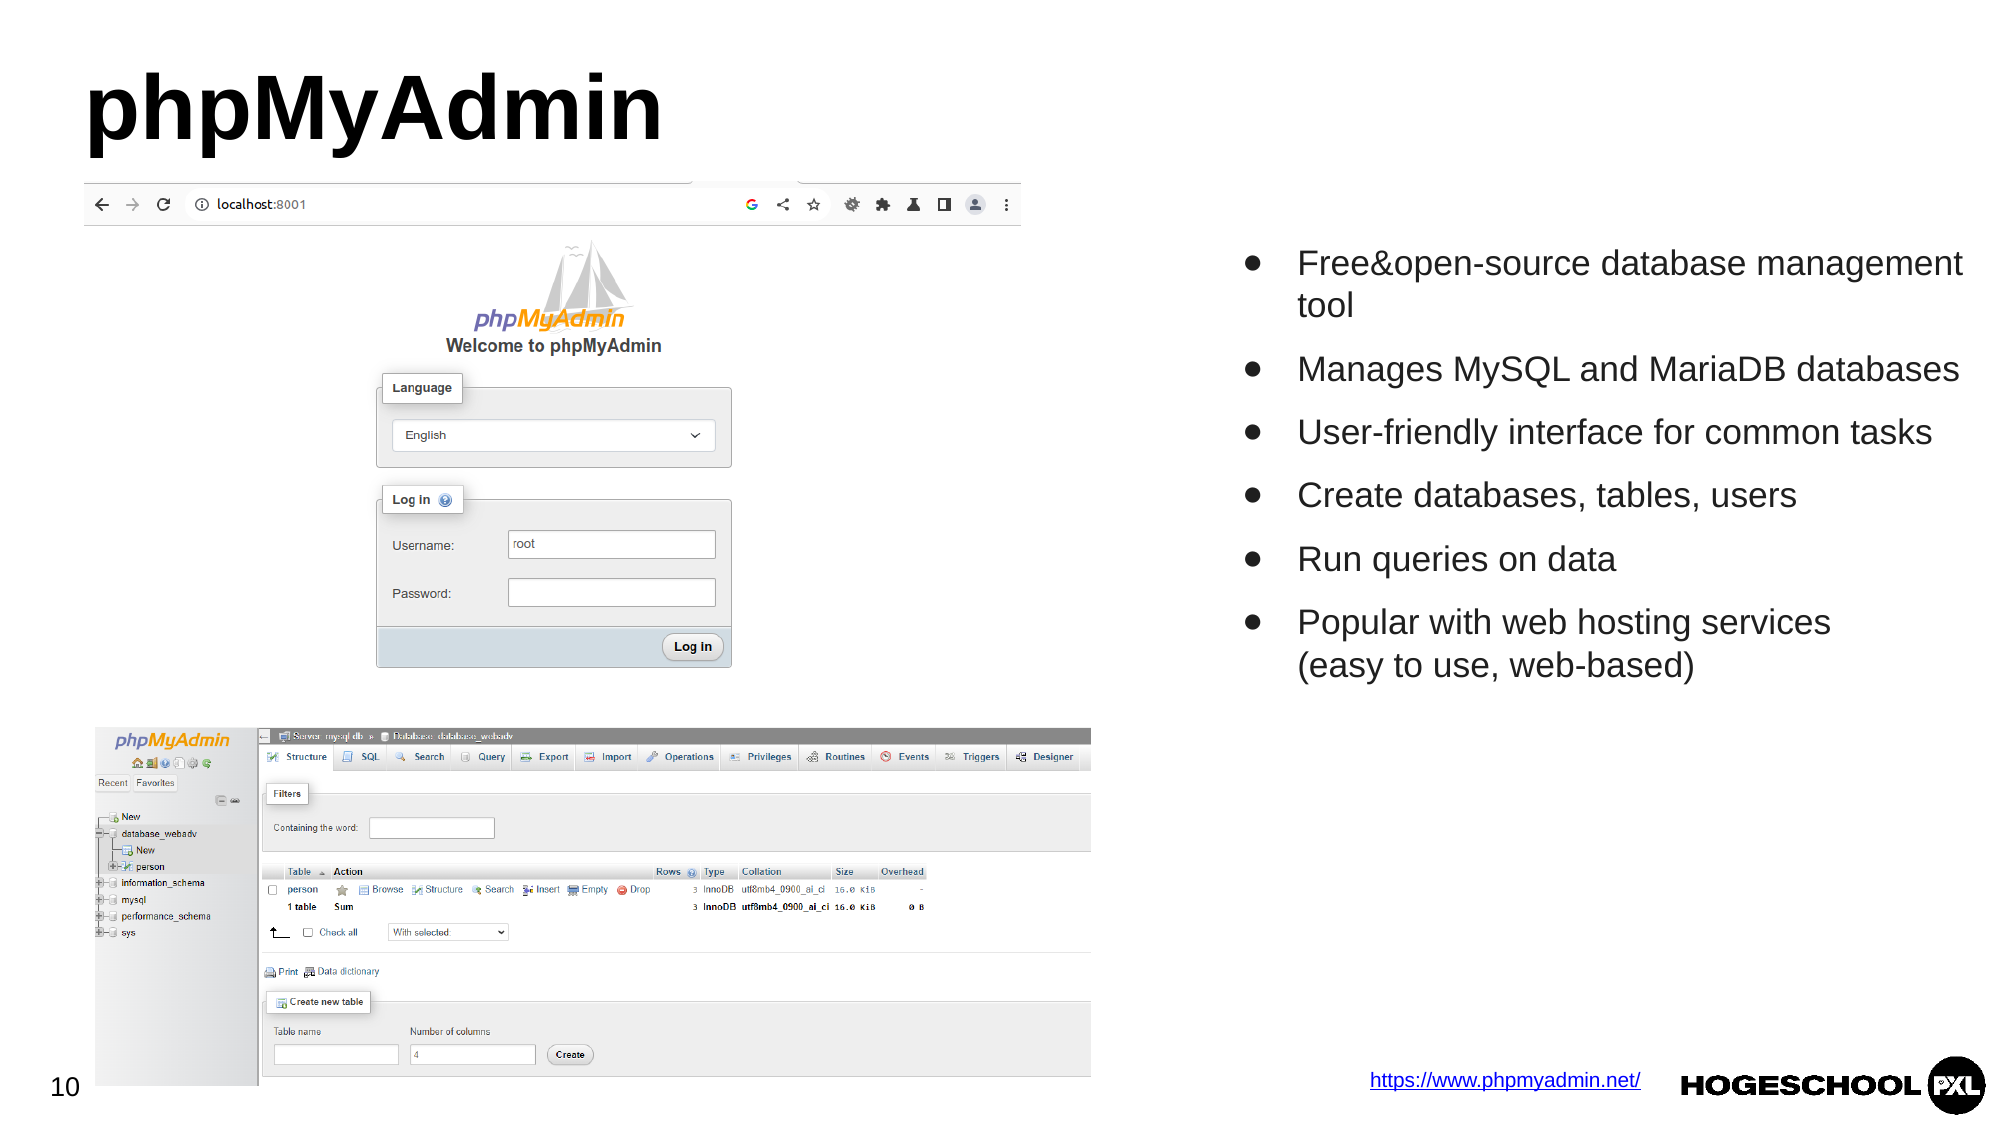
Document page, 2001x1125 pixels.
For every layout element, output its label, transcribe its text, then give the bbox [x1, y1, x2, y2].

picture [95, 723, 1091, 1086]
picture [84, 181, 1021, 714]
slide_number <number> [21, 1054, 95, 1105]
text_box https://www.phpmyadmin.net/ [1169, 1054, 1662, 1105]
text_box Free&open-source database management tool Manages MySQL and MariaDB databases User-friendly interface for common tasks Create databases, tables, users Run queries on data Popular with web hosting services (easy to use, web-based) [1207, 224, 1987, 700]
picture [1675, 1050, 1991, 1120]
title phpMyAdmin [84, 47, 1916, 209]
